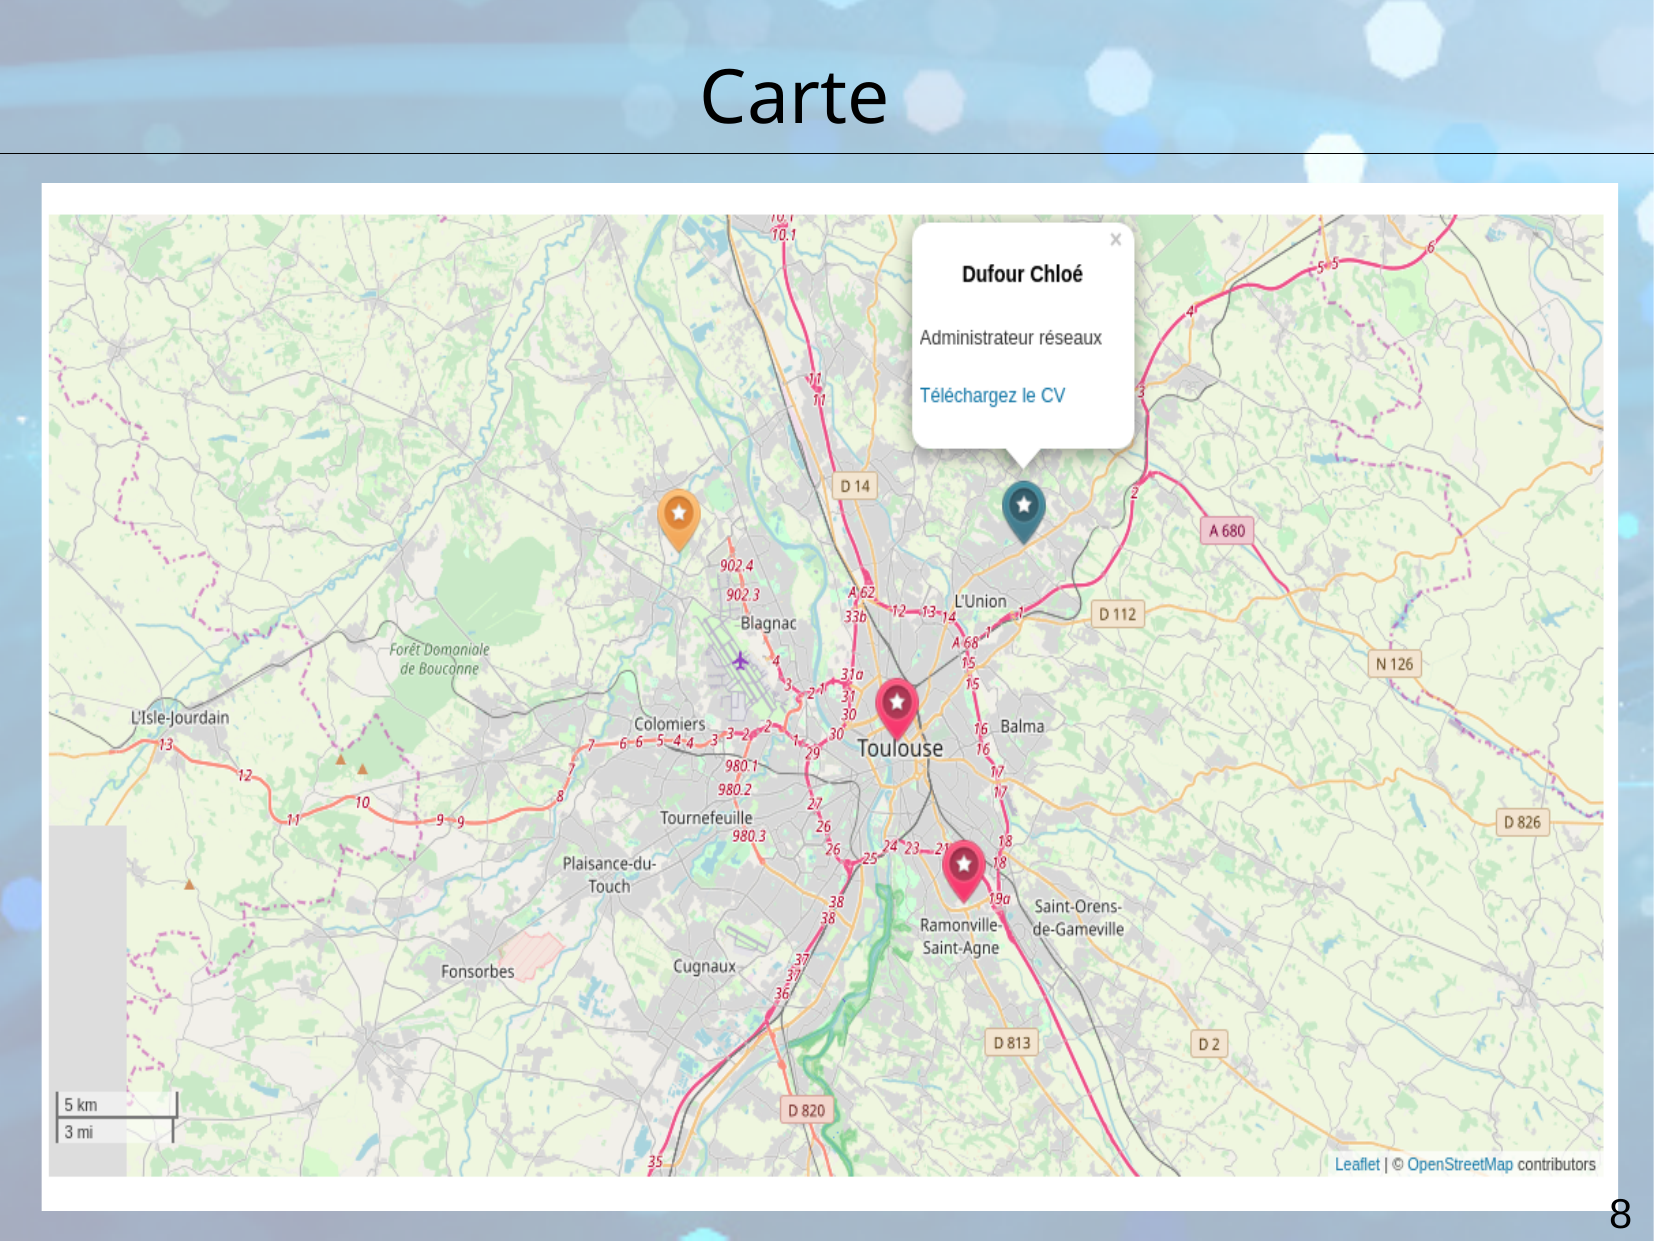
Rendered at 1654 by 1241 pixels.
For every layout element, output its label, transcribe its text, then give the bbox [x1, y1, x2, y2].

text_box Carte [685, 35, 920, 153]
text_box 8 [1594, 1183, 1648, 1241]
picture [0, 154, 1654, 1241]
picture [0, 0, 1654, 153]
